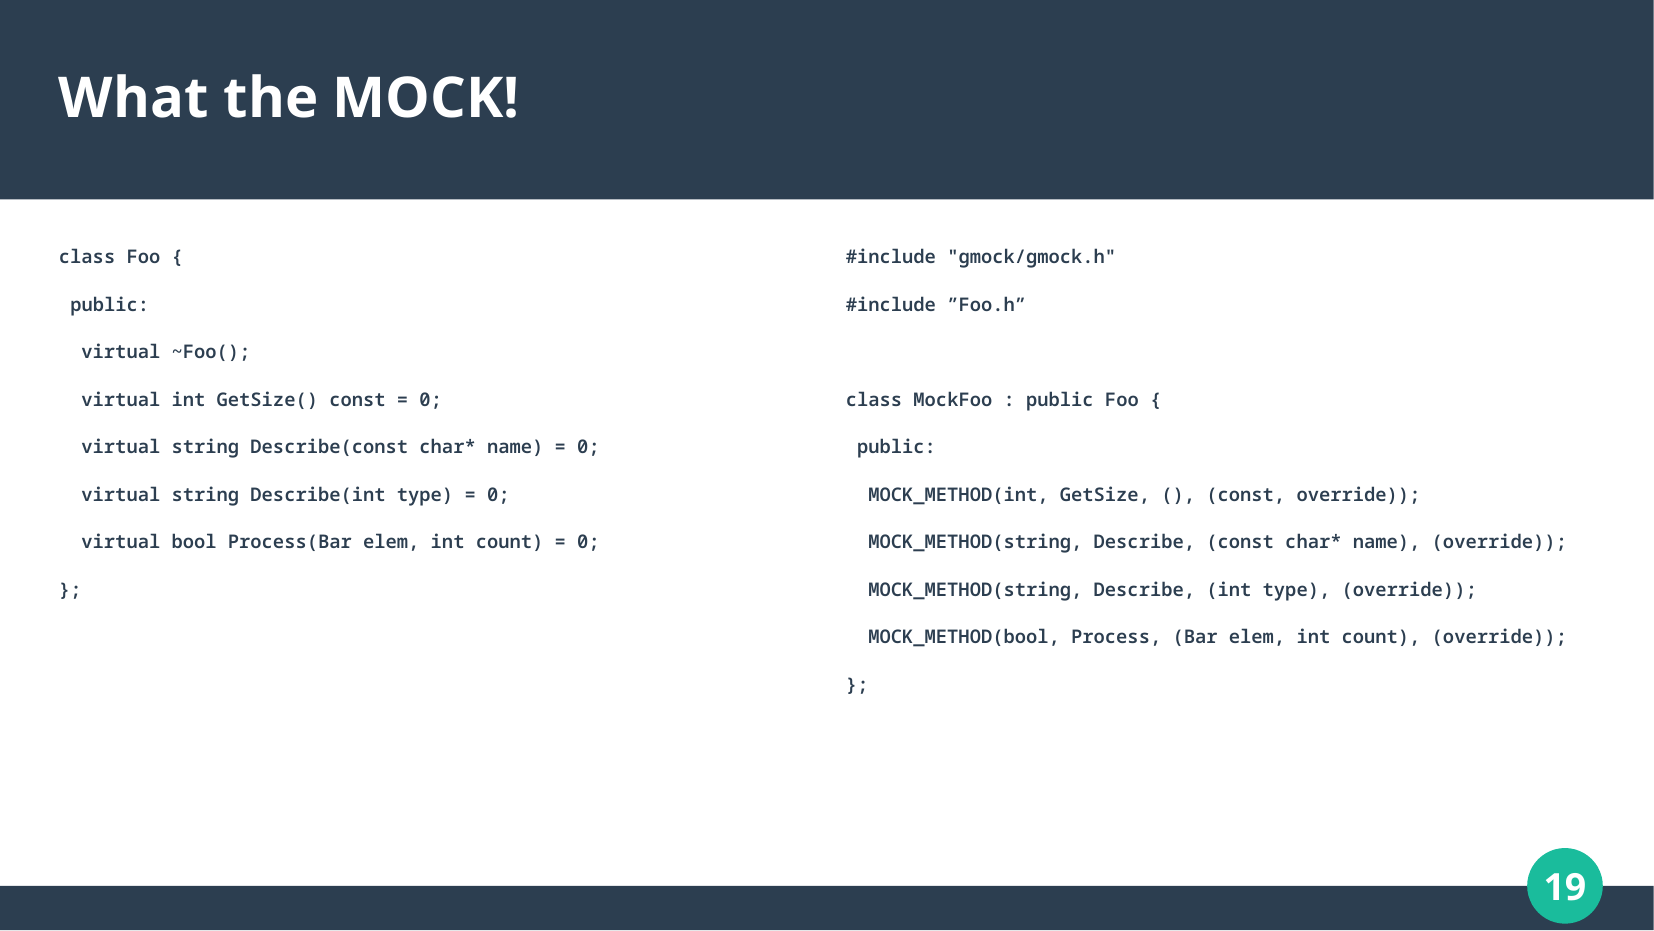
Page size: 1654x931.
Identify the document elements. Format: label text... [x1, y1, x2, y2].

list class Foo { public: virtual ~Foo(); virtual int GetSize() const = 0; virtual string Describe(const char* name) = 0; virtual string Describe(int type) = 0; virtual bool Process(Bar elem, int count) = 0; }; [59, 243, 809, 864]
title What the MOCK! [59, 37, 1595, 155]
list #include "gmock/gmock.h" #include ”Foo.h” class MockFoo : public Foo { public: MOCK_METHOD(int, GetSize, (), (const, override)); MOCK_METHOD(string, Describe, (const char* name), (override)); MOCK_METHOD(string, Describe, (int type), (override)); MOCK_METHOD(bool, Process, (Bar elem, int count), (override)); }; [845, 243, 1596, 864]
